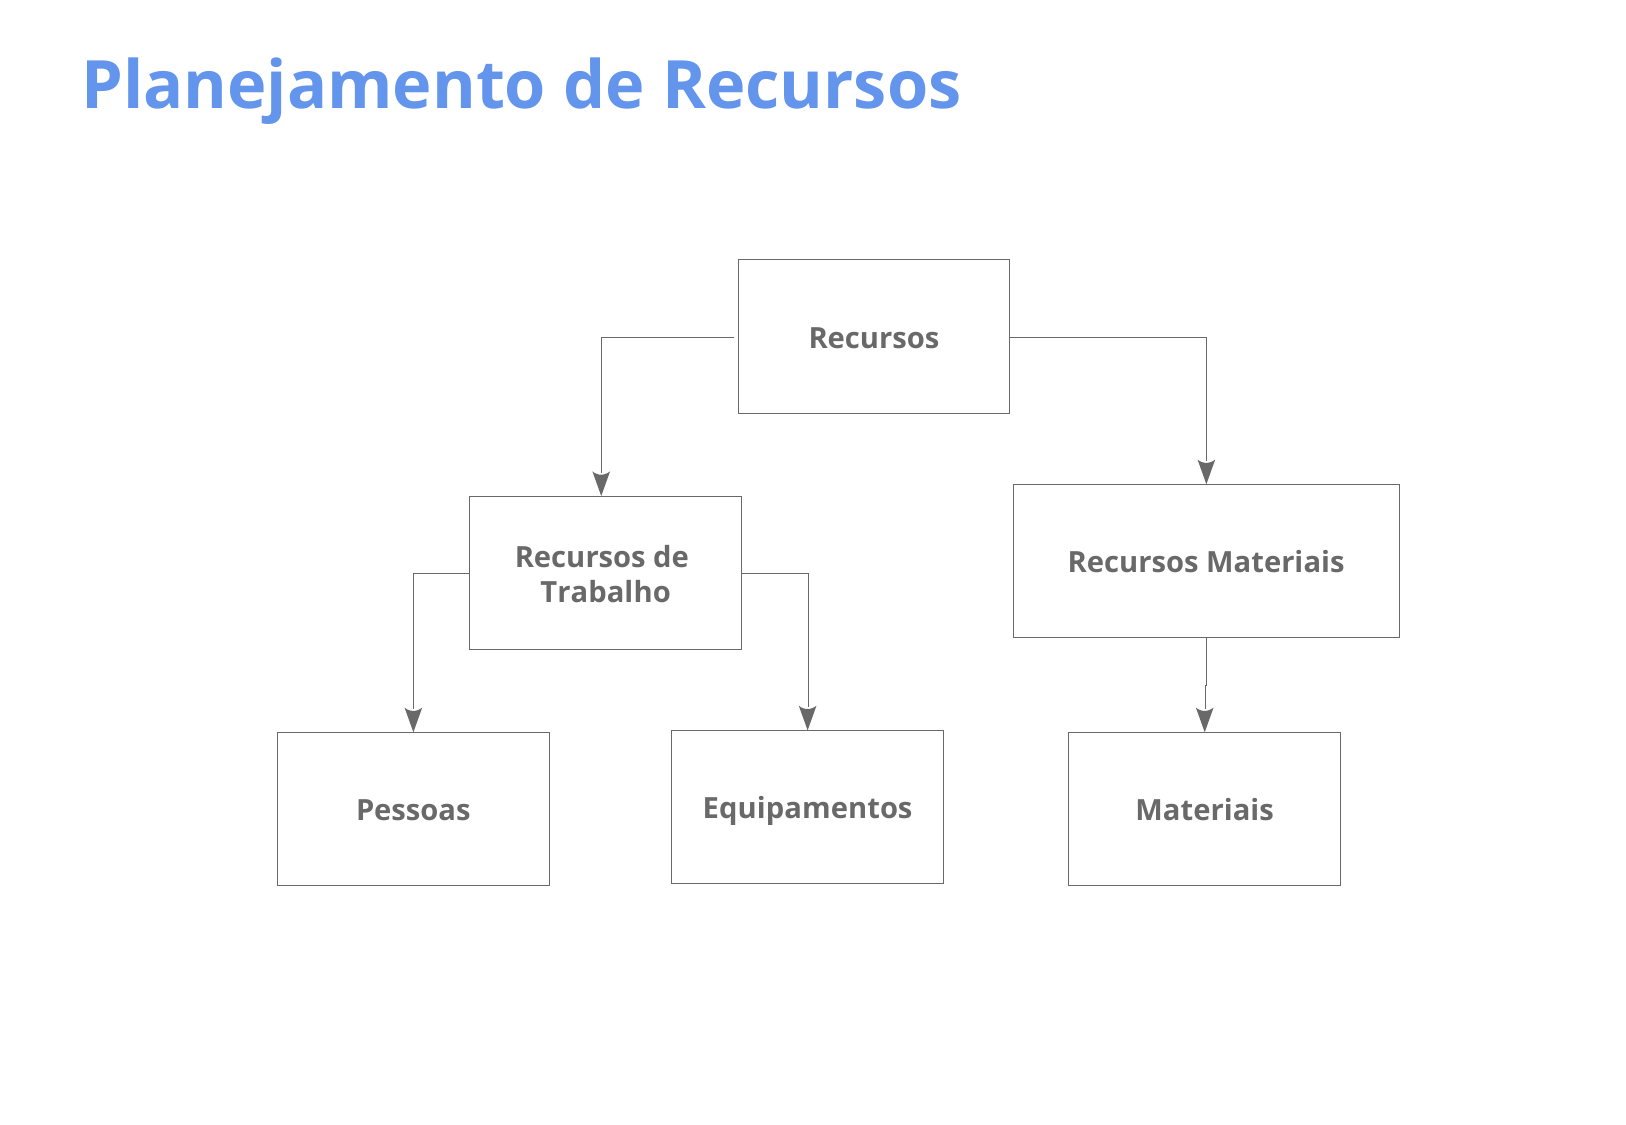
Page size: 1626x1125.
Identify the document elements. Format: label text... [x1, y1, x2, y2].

text_box Recursos Materiais [1013, 484, 1400, 638]
title Planejamento de Recursos [81, 41, 1544, 122]
text_box Equipamentos [671, 730, 944, 884]
text_box Pessoas [277, 732, 550, 886]
text_box Recursos [738, 259, 1010, 414]
text_box Recursos de Trabalho [469, 496, 742, 650]
text_box Materiais [1068, 732, 1341, 886]
